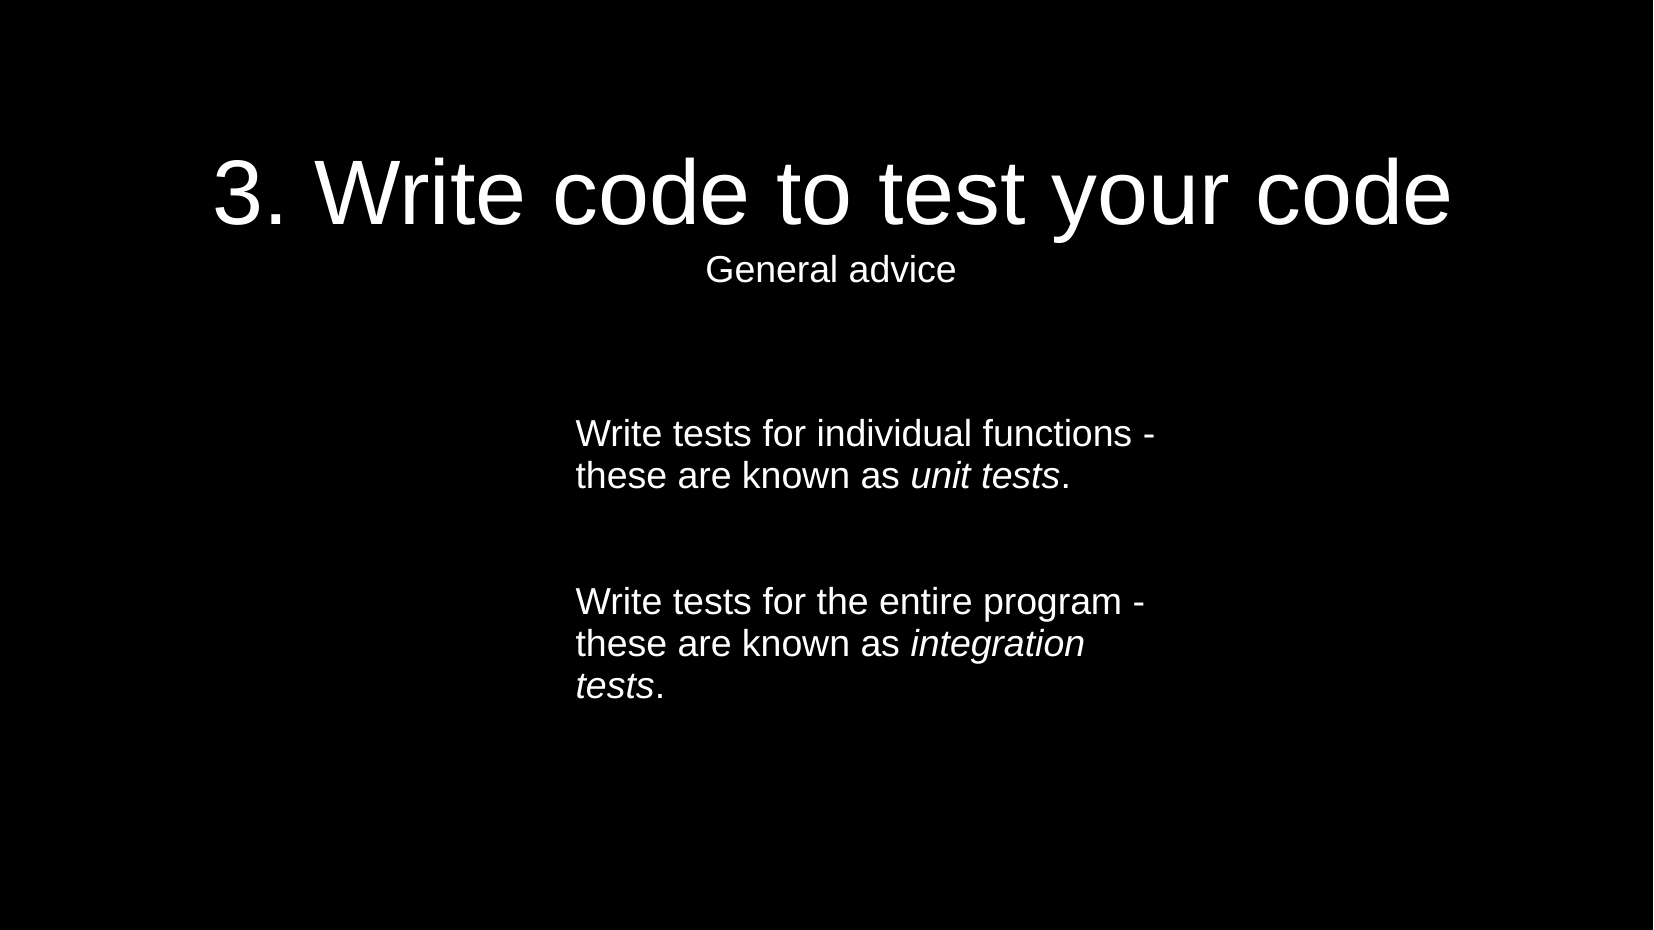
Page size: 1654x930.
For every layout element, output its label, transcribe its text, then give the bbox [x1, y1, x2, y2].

text_box Write tests for individual functions - these are known as unit tests. Write tests for the entire program - these are known as integration tests. [560, 405, 1176, 714]
title General advice [87, 191, 1576, 348]
title 3. Write code to test your code [90, 114, 1578, 271]
